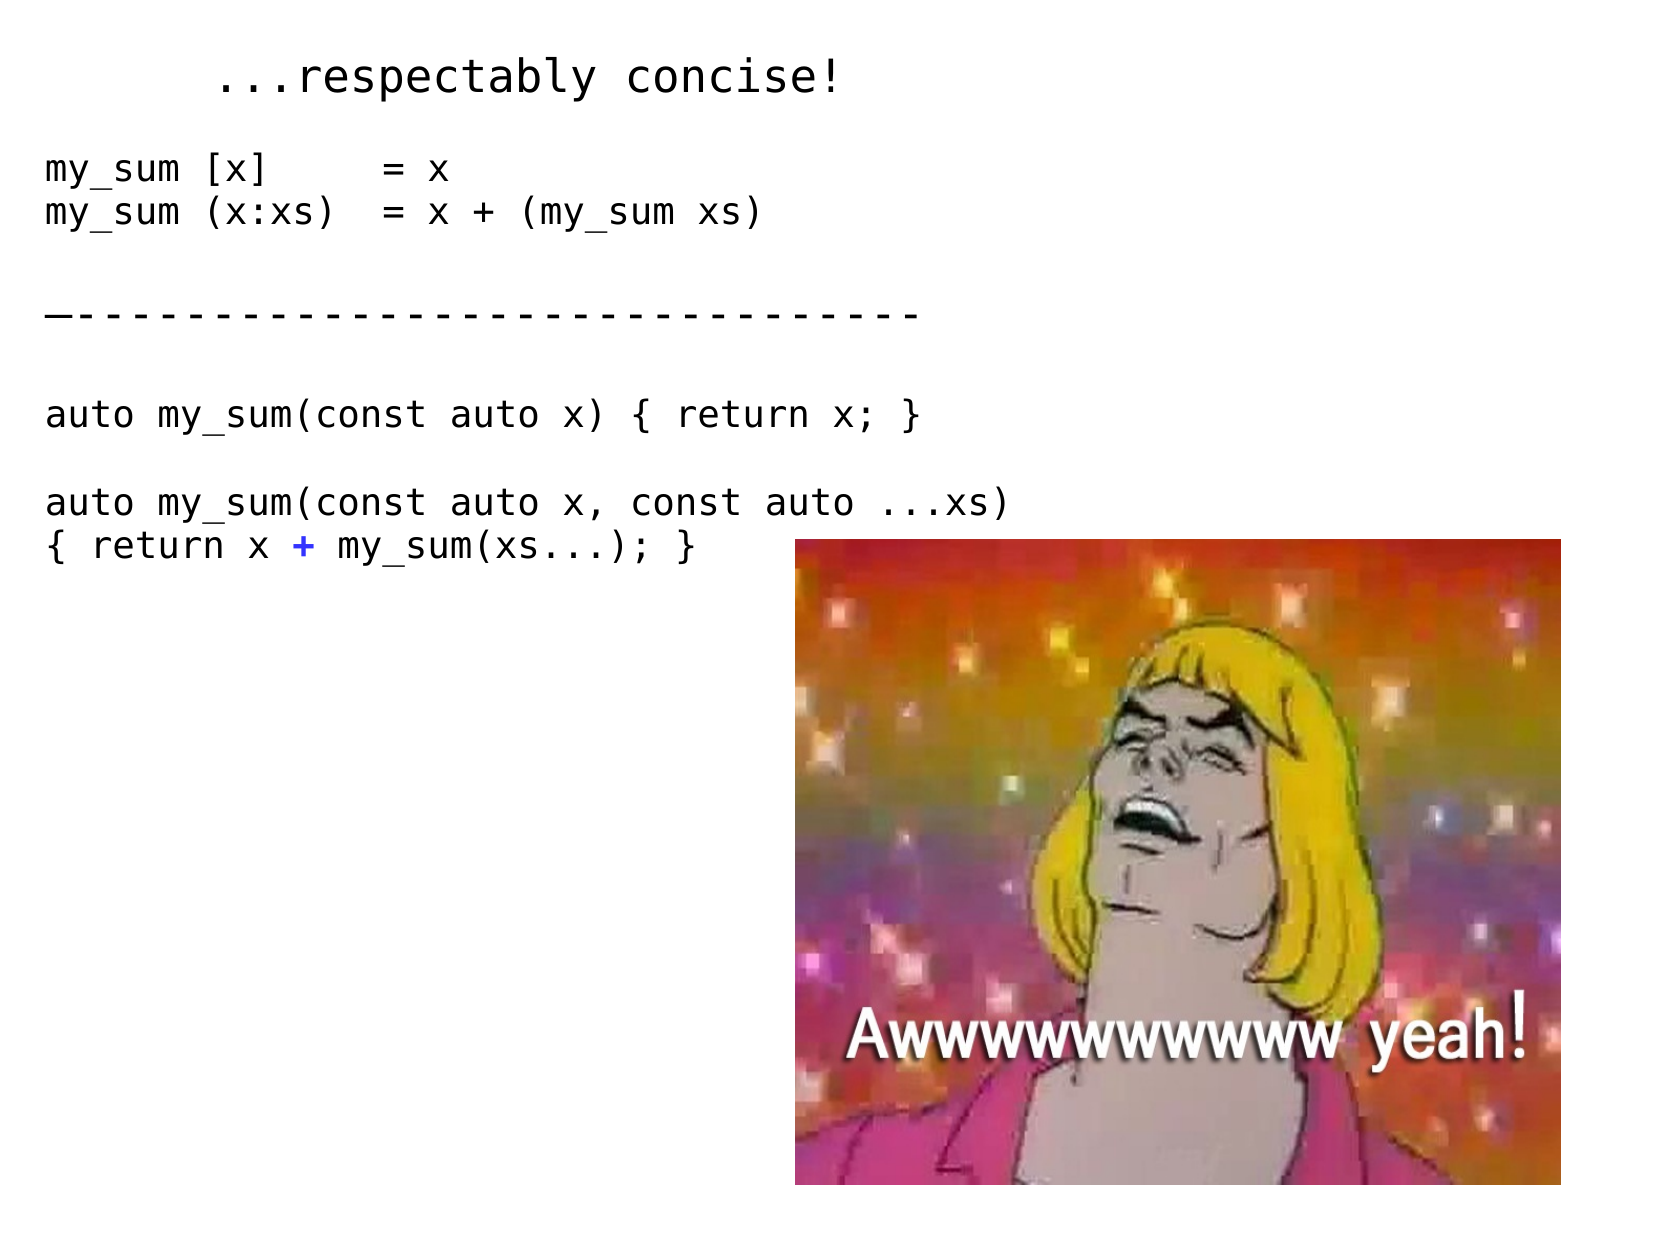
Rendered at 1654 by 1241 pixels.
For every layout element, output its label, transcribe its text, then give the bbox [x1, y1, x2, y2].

text_box ...respectably concise! my_sum [x] = x my_sum (x:xs) = x + (my_sum xs) –------------------------------- auto my_sum(const auto x) { return x; } auto my_sum(const auto x, const auto ...xs) { return x + my_sum(xs...); } [30, 42, 1620, 646]
picture [795, 539, 1561, 1186]
